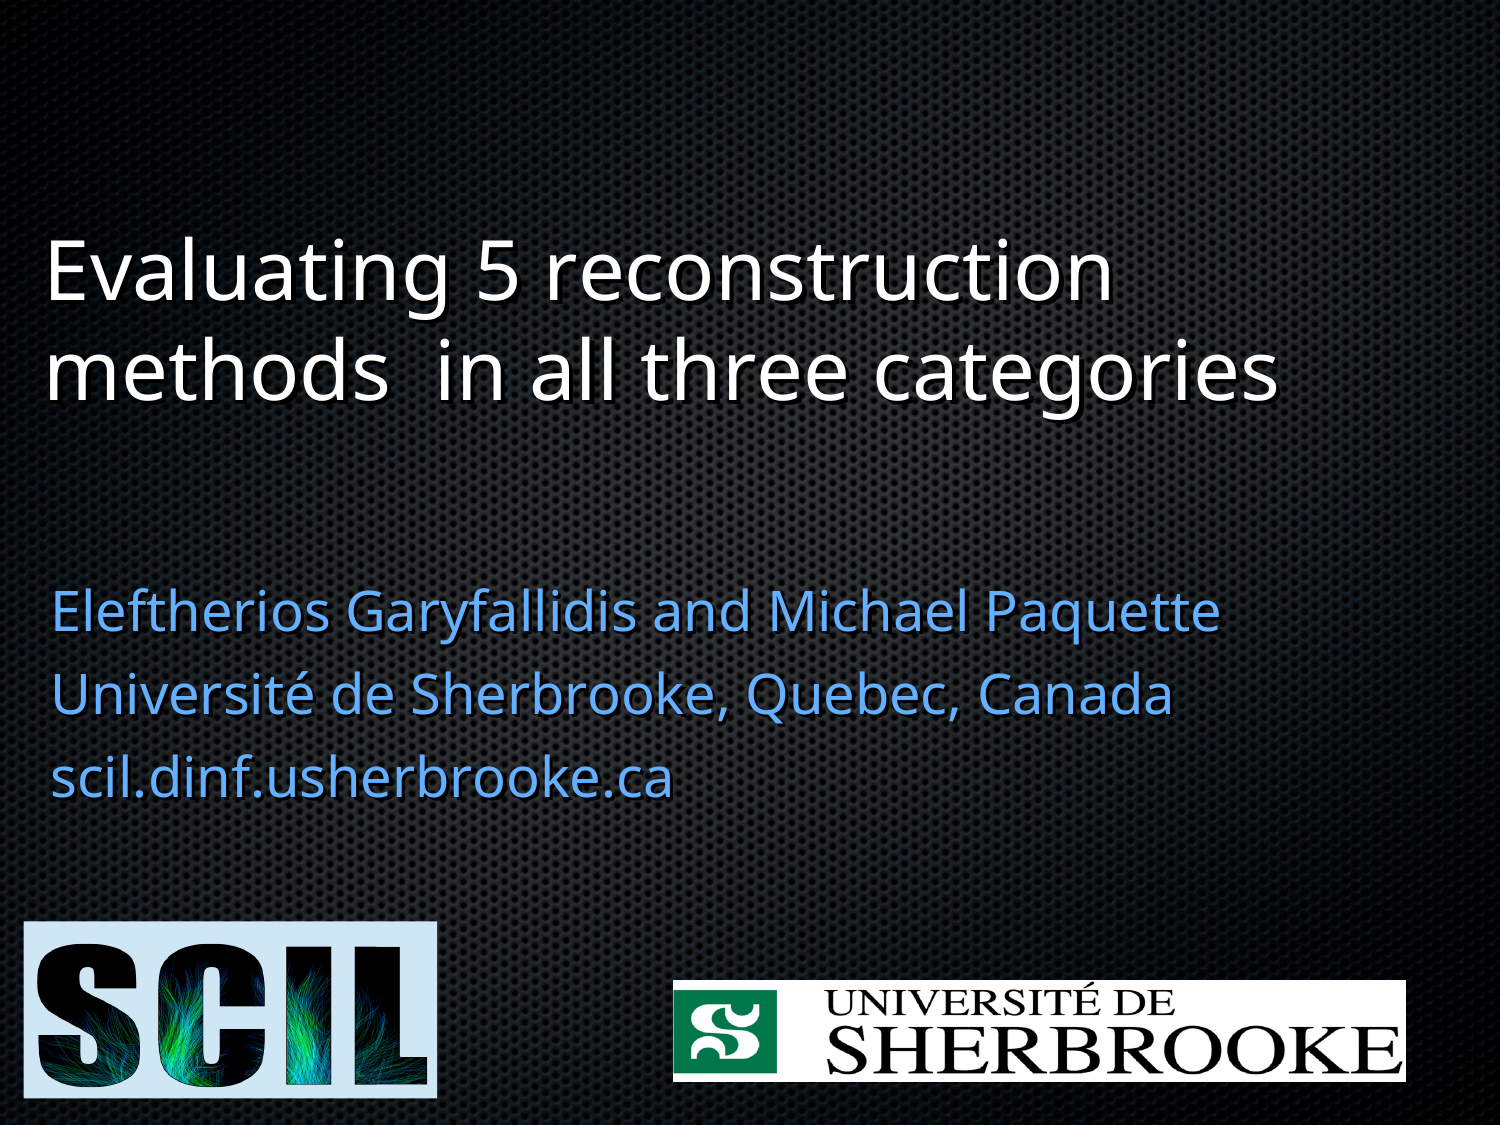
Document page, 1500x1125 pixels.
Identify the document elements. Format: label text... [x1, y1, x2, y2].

title Evaluating 5 reconstruction methods in all three categories [35, 157, 1465, 426]
picture [0, 0, 1500, 1125]
list Eleftherios Garyfallidis and Michael Paquette Université de Sherbrooke, Quebec, Canada scil.dinf.usherbrooke.ca [42, 566, 1453, 818]
